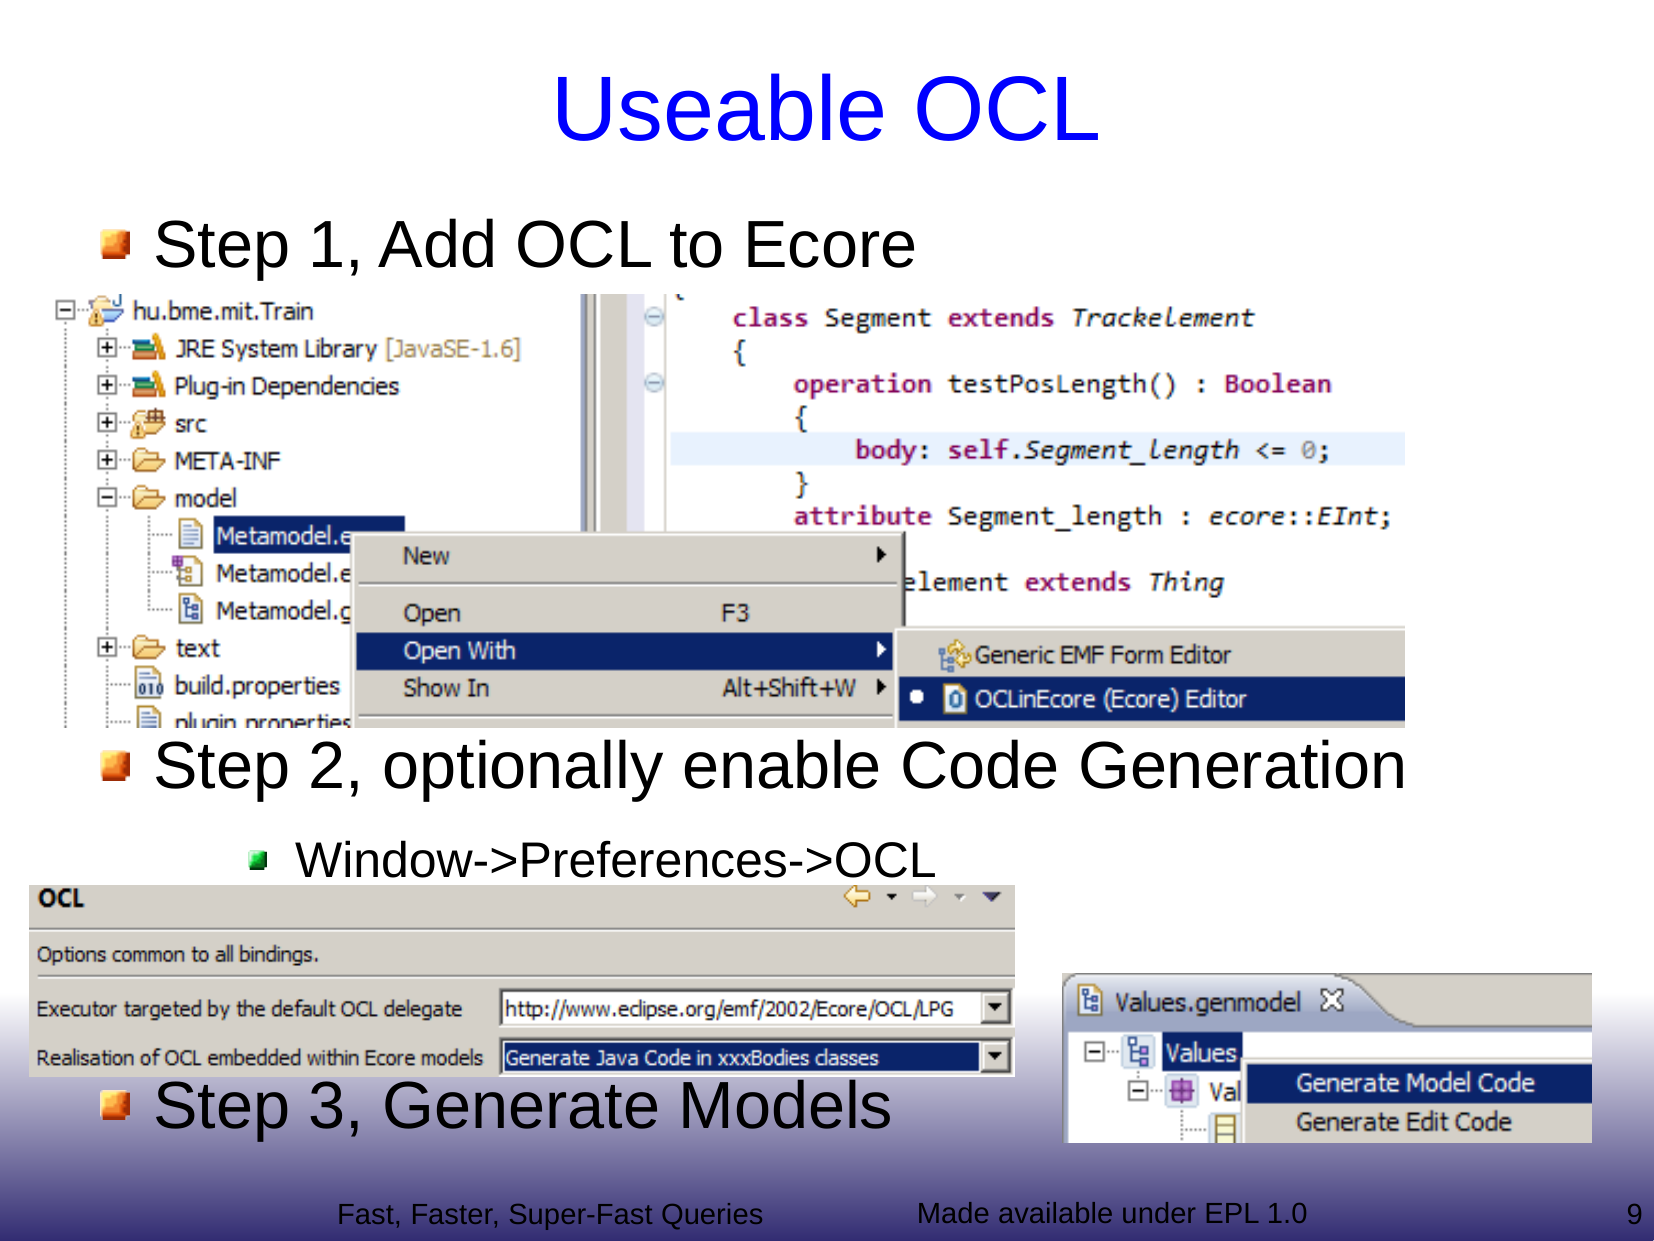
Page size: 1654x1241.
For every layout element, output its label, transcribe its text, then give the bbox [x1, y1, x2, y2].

picture [29, 885, 1015, 1077]
picture [43, 294, 1405, 728]
picture [1062, 973, 1592, 1143]
title Useable OCL [82, 49, 1571, 168]
list Step 1, Add OCL to Ecore Step 2, optionally enable Code Generation Window->Preferences->OCL Step 3, Generate Models [82, 206, 1571, 1143]
